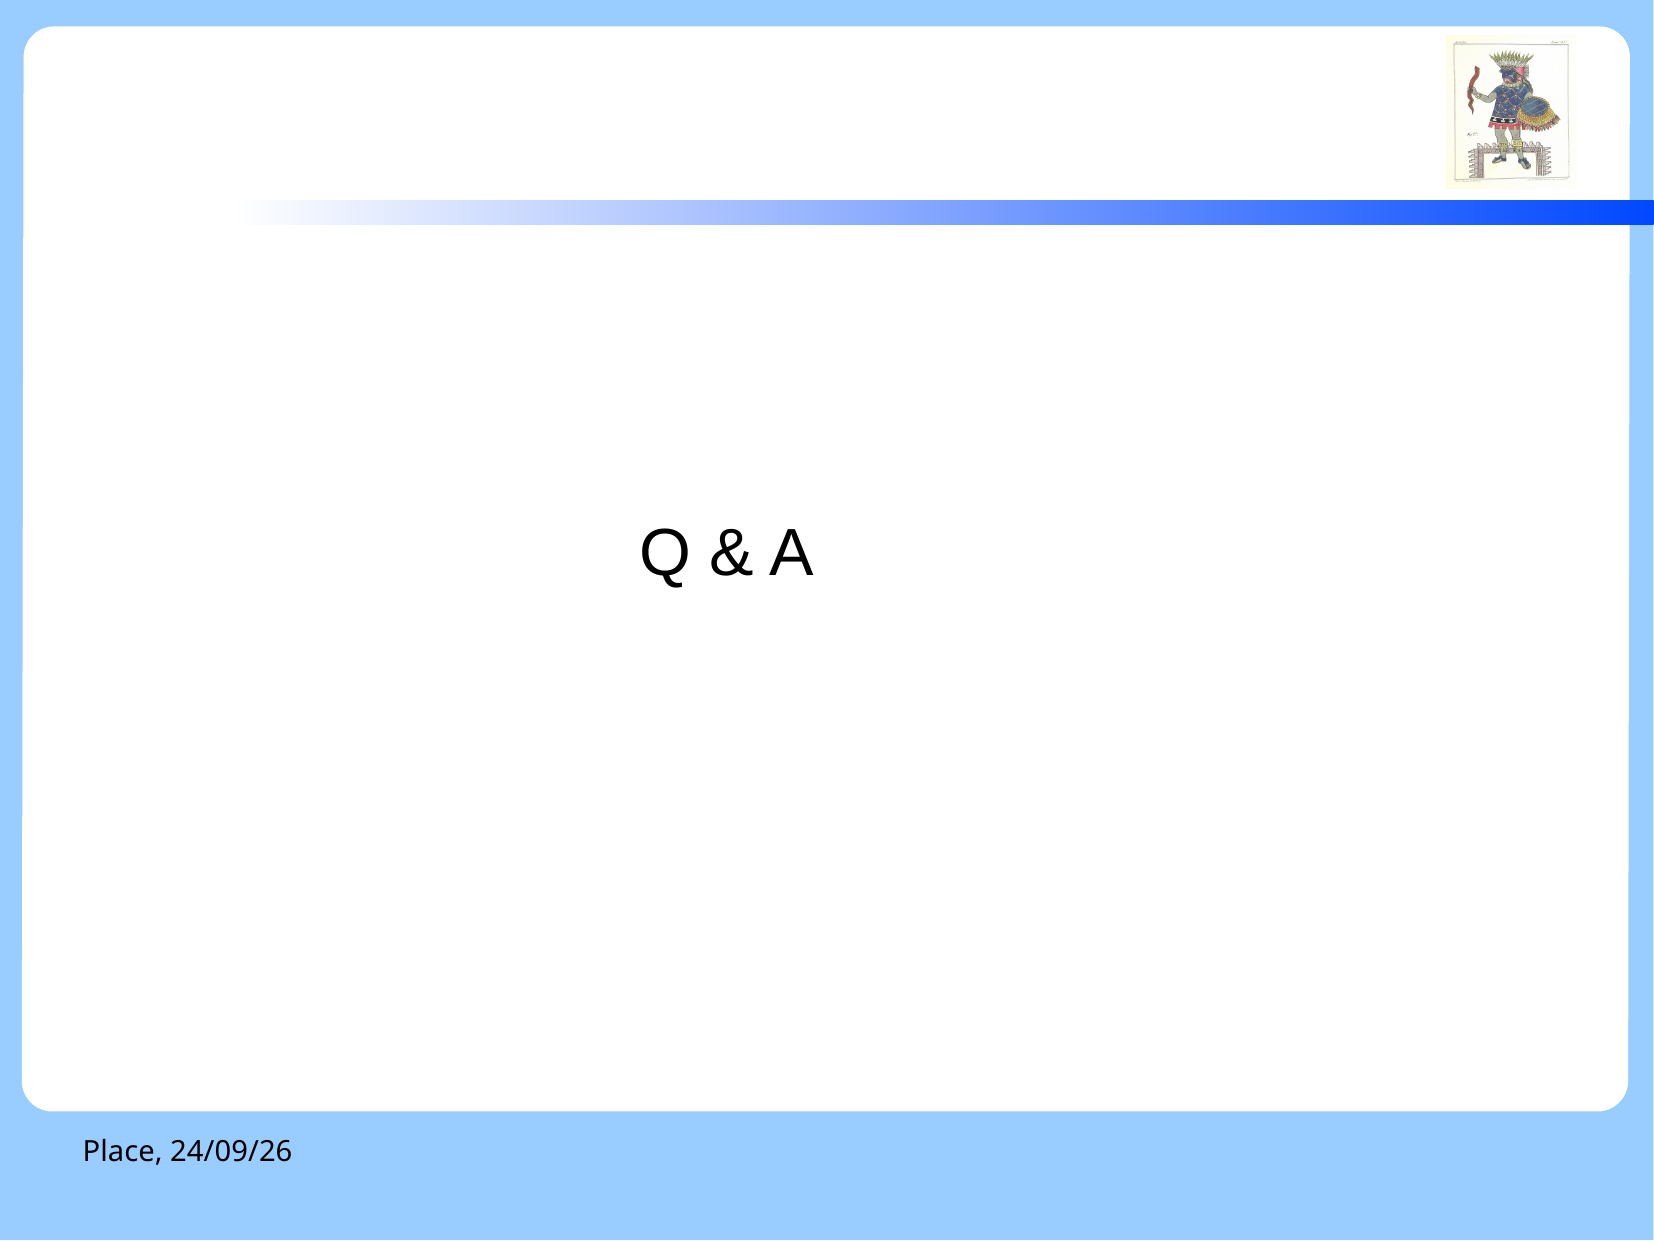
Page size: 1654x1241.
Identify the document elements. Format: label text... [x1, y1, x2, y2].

subtitle Q & A [82, 49, 1371, 1055]
picture [1446, 35, 1577, 189]
